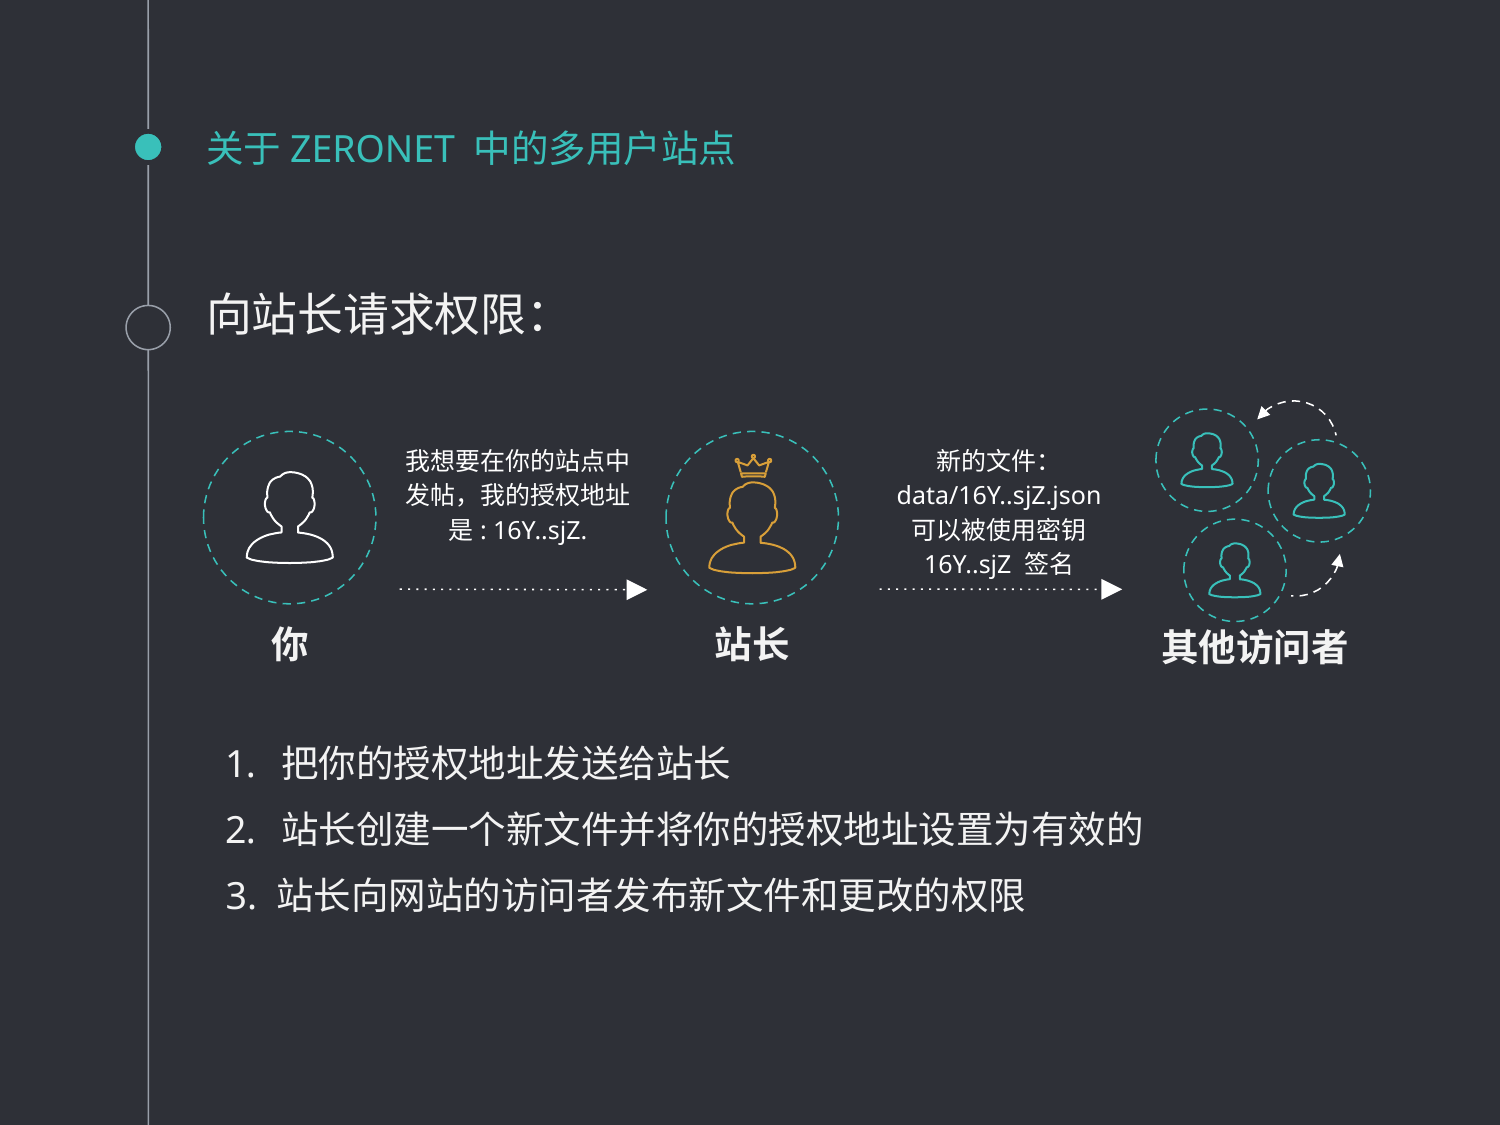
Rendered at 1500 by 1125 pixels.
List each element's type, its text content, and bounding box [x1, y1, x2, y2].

text_box 站长 [626, 606, 878, 682]
list 把你的授权地址发送给站长 站长创建一个新文件并将你的授权地址设置为有效的 3. 站长向网站的访问者发布新文件和更改的权限 [191, 725, 1384, 1069]
list 向站长请求权限： [191, 270, 1317, 373]
text_box 你 [164, 606, 416, 682]
text_box 其他访问者 [1092, 609, 1418, 685]
text_box 我想要在你的站点中发帖，我的授权地址是: 16Y..sjZ. [383, 425, 654, 584]
title 关于ZERONET 中的多用户站点 [191, 109, 1317, 185]
text_box 新的文件： data/16Y..sjZ.json 可以被使用密钥 16Y..sjZ 签名 [864, 425, 1135, 584]
